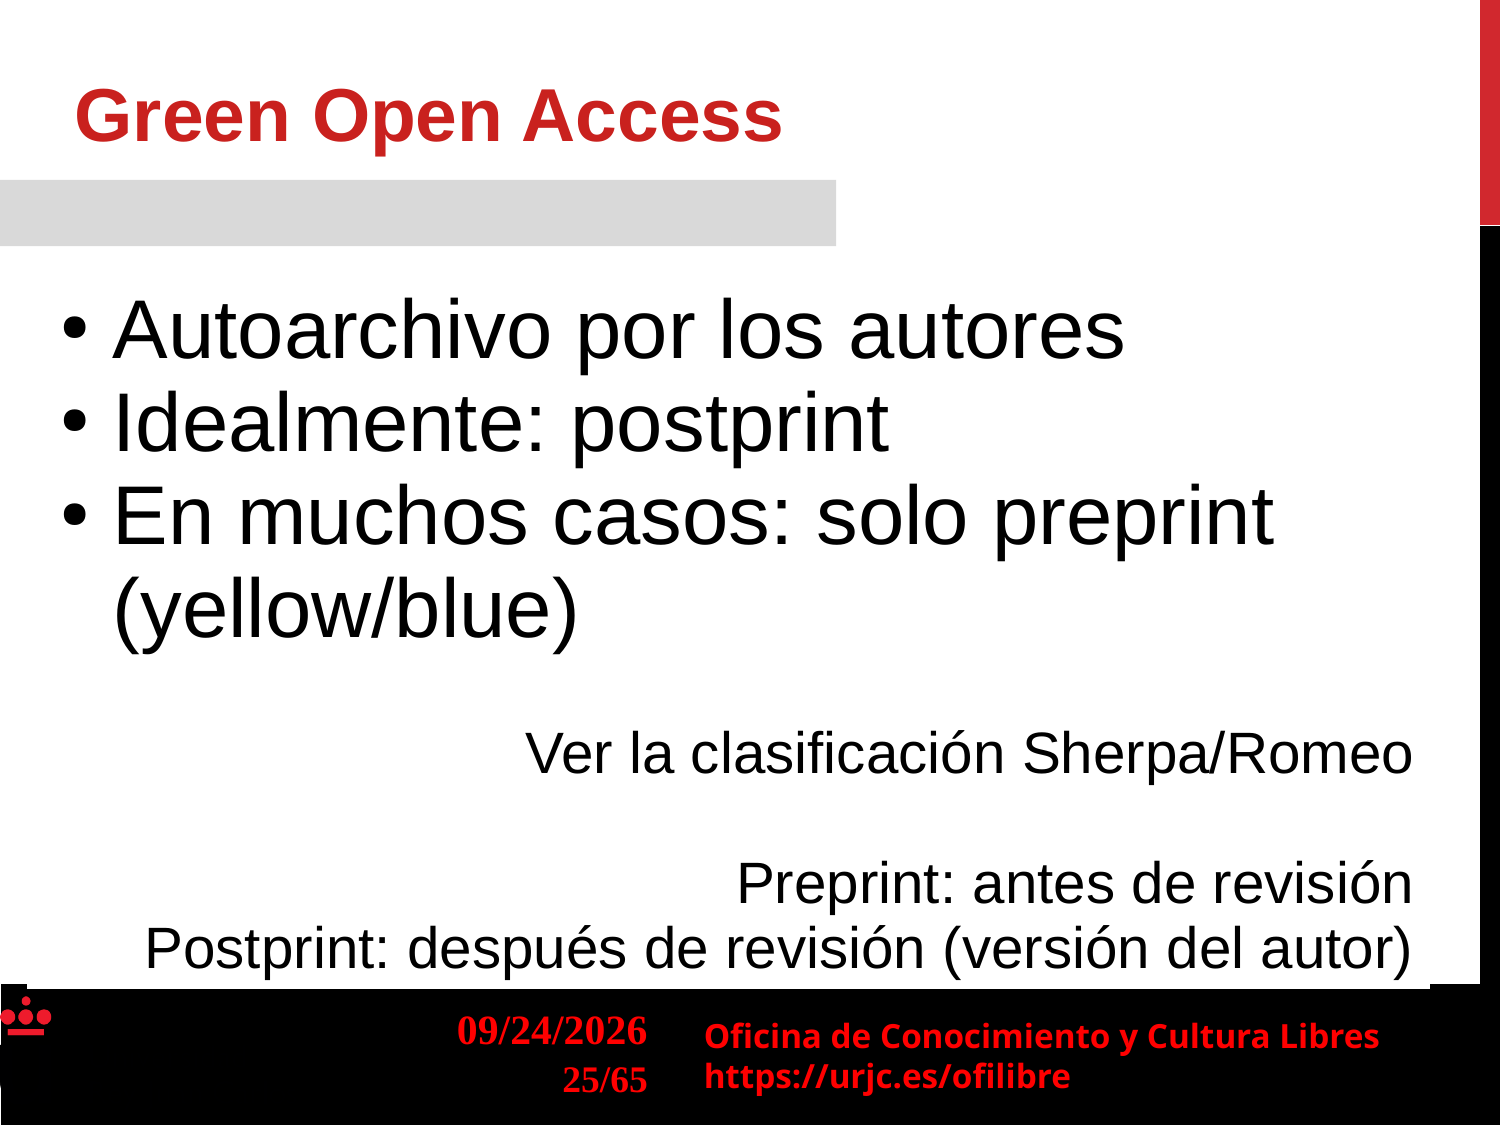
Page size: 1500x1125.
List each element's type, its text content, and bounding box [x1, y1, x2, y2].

title [75, 15, 1425, 172]
text_box Autoarchivo por los autores Idealmente: postprint En muchos casos: solo preprint (yellow/blue) Ver la clasificación Sherpa/Romeo Preprint: antes de revisión Postprint: después de revisión (versión del autor) [27, 276, 1430, 989]
text_box Green Open Access [60, 66, 991, 249]
